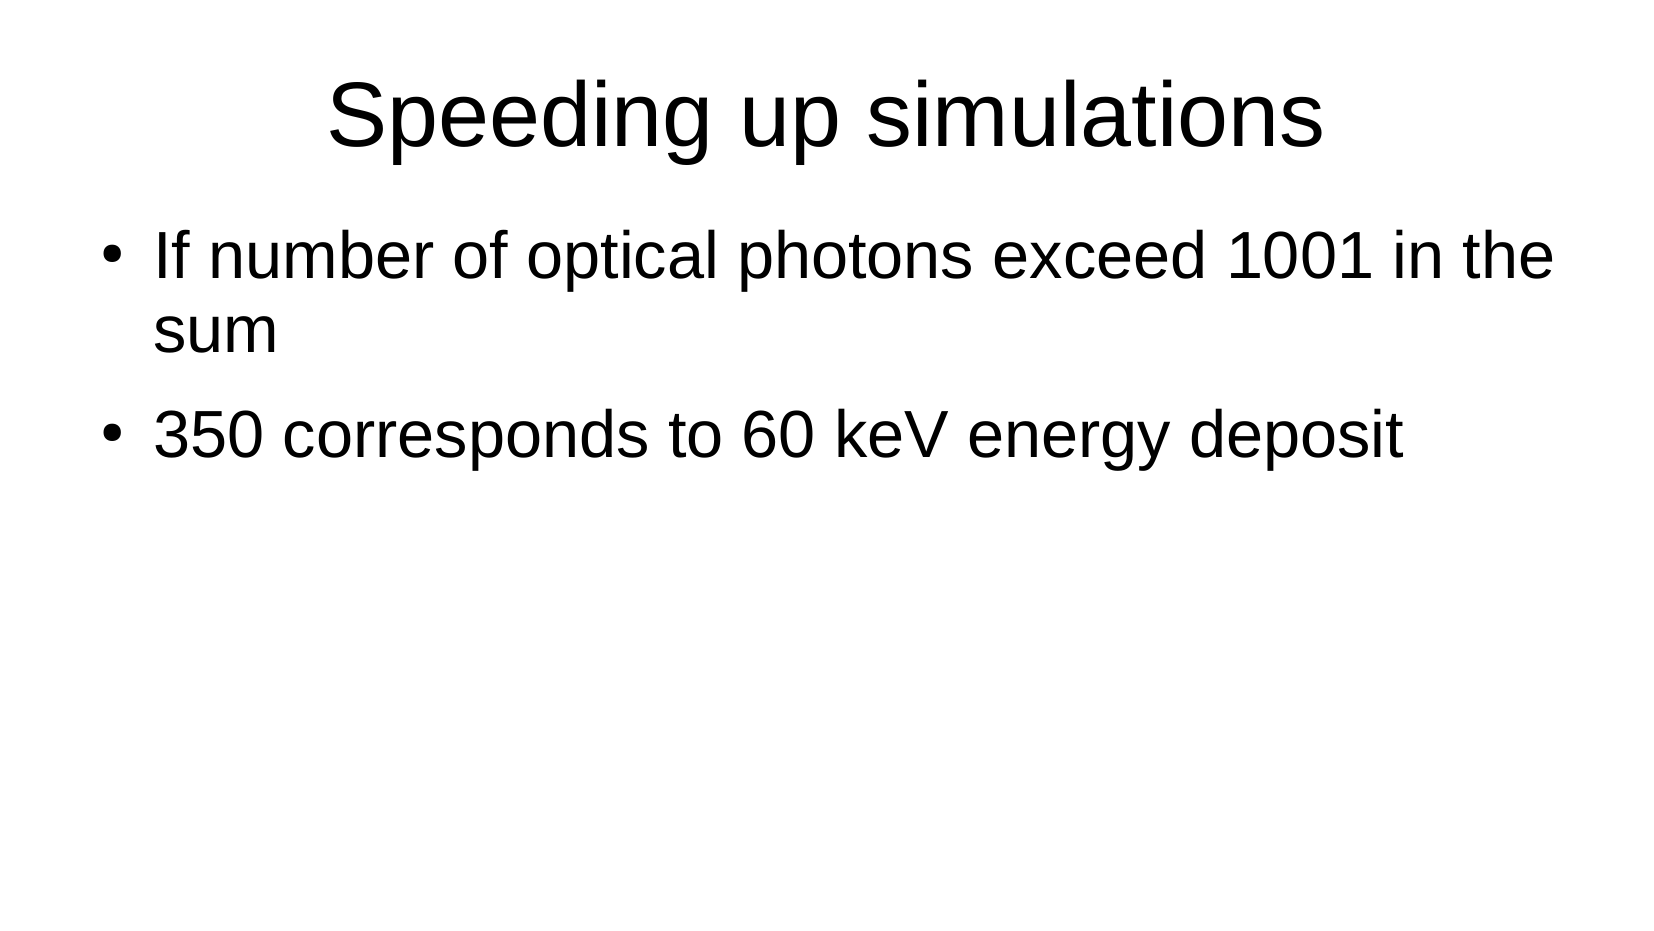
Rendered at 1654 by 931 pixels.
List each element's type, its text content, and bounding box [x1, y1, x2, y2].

list If number of optical photons exceed 1001 in the sum 350 corresponds to 60 keV energy deposit [82, 217, 1571, 758]
title Speeding up simulations [82, 37, 1571, 193]
